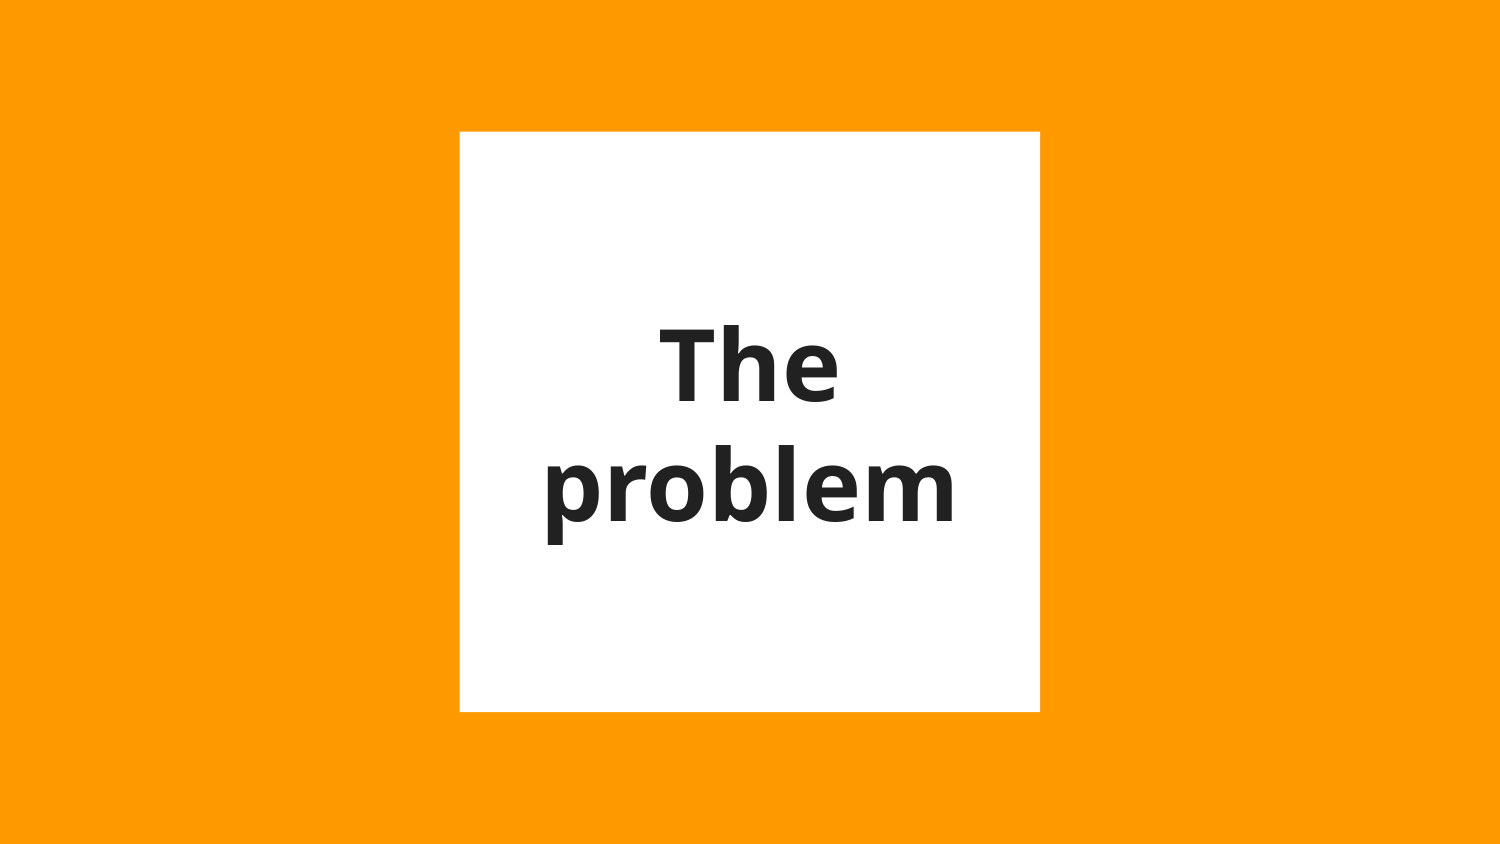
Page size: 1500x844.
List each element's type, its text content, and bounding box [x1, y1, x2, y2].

title The problem [459, 131, 1041, 713]
